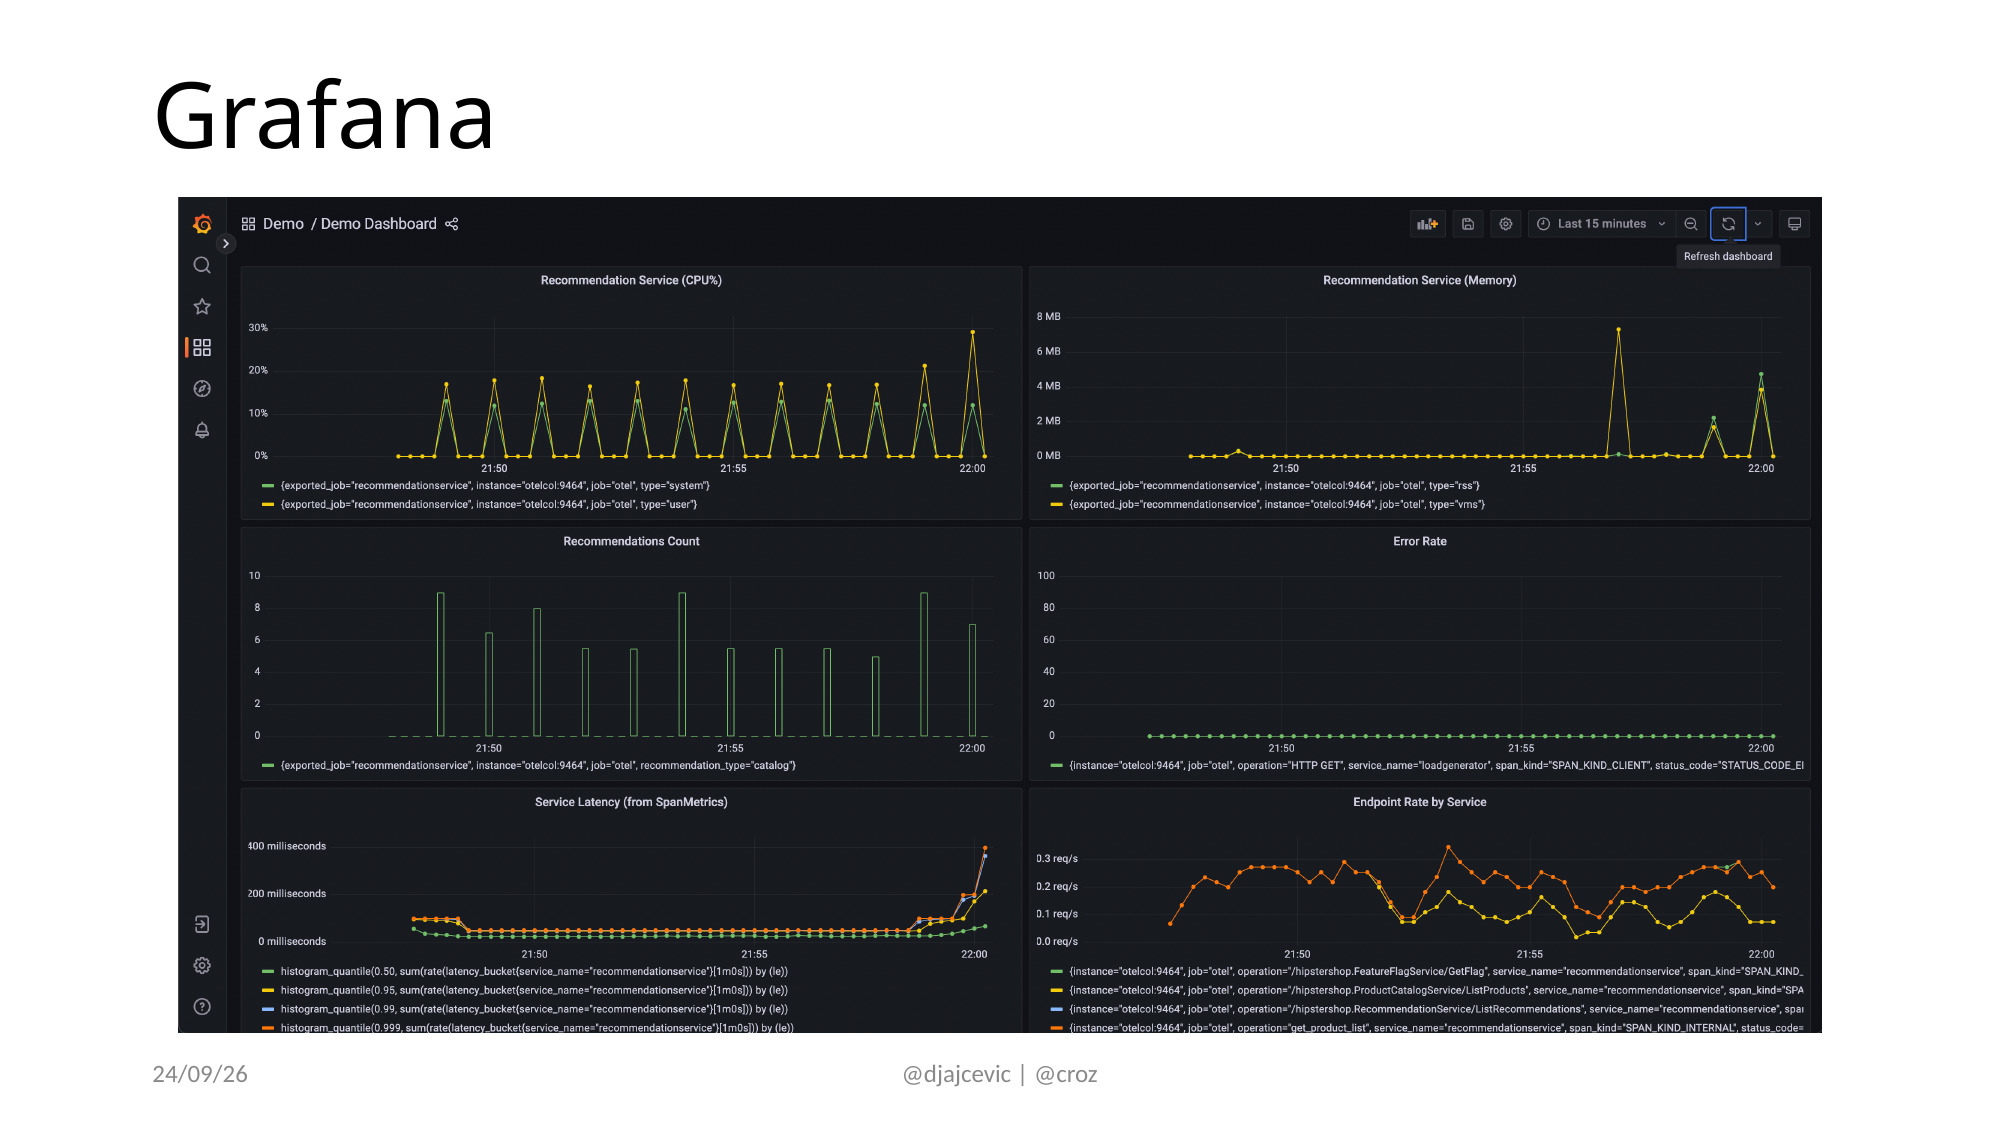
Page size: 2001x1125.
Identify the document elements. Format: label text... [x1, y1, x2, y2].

picture [178, 197, 1822, 1033]
title Grafana [137, 59, 1863, 179]
text_box @djajcevic | @croz [662, 1042, 1338, 1103]
text_box [137, 1042, 588, 1103]
